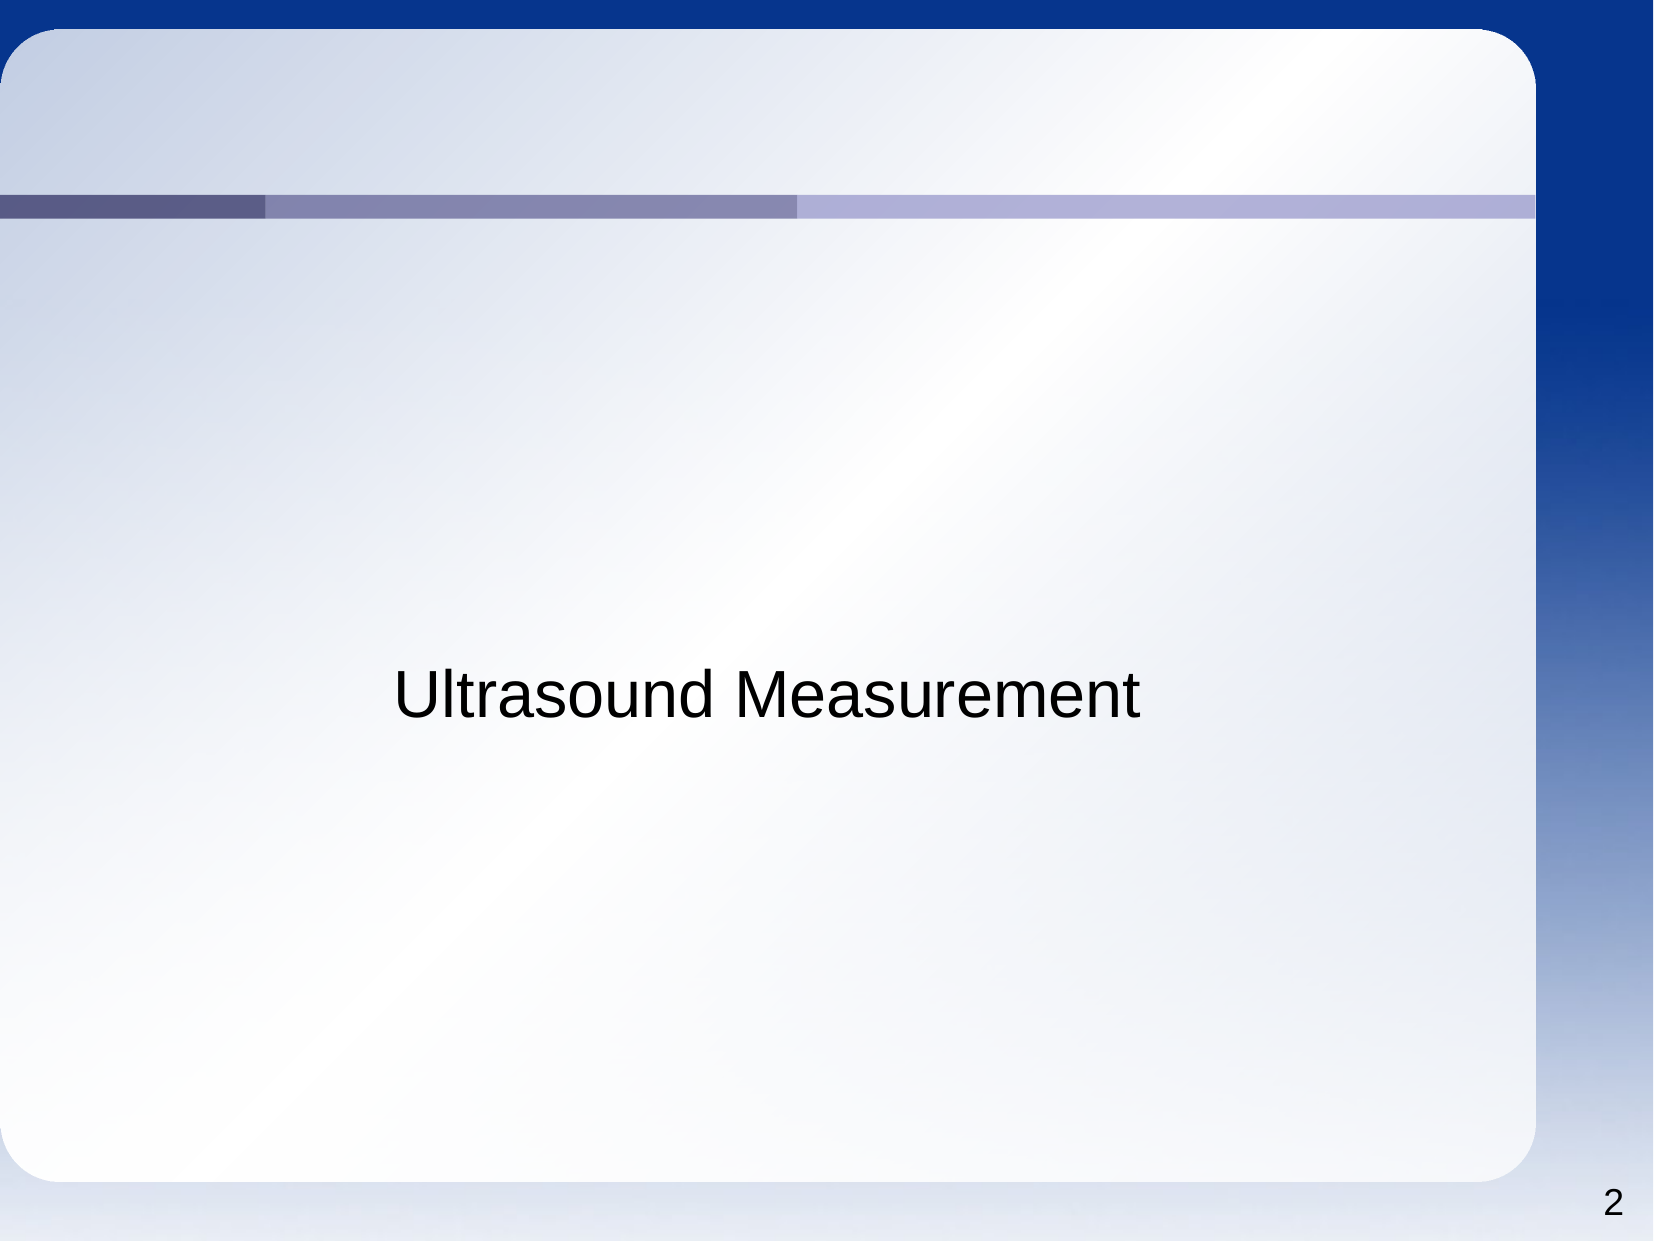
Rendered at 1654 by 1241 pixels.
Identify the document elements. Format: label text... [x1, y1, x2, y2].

subtitle Ultrasound Measurement [29, 236, 1506, 1152]
picture [0, 0, 1654, 1241]
